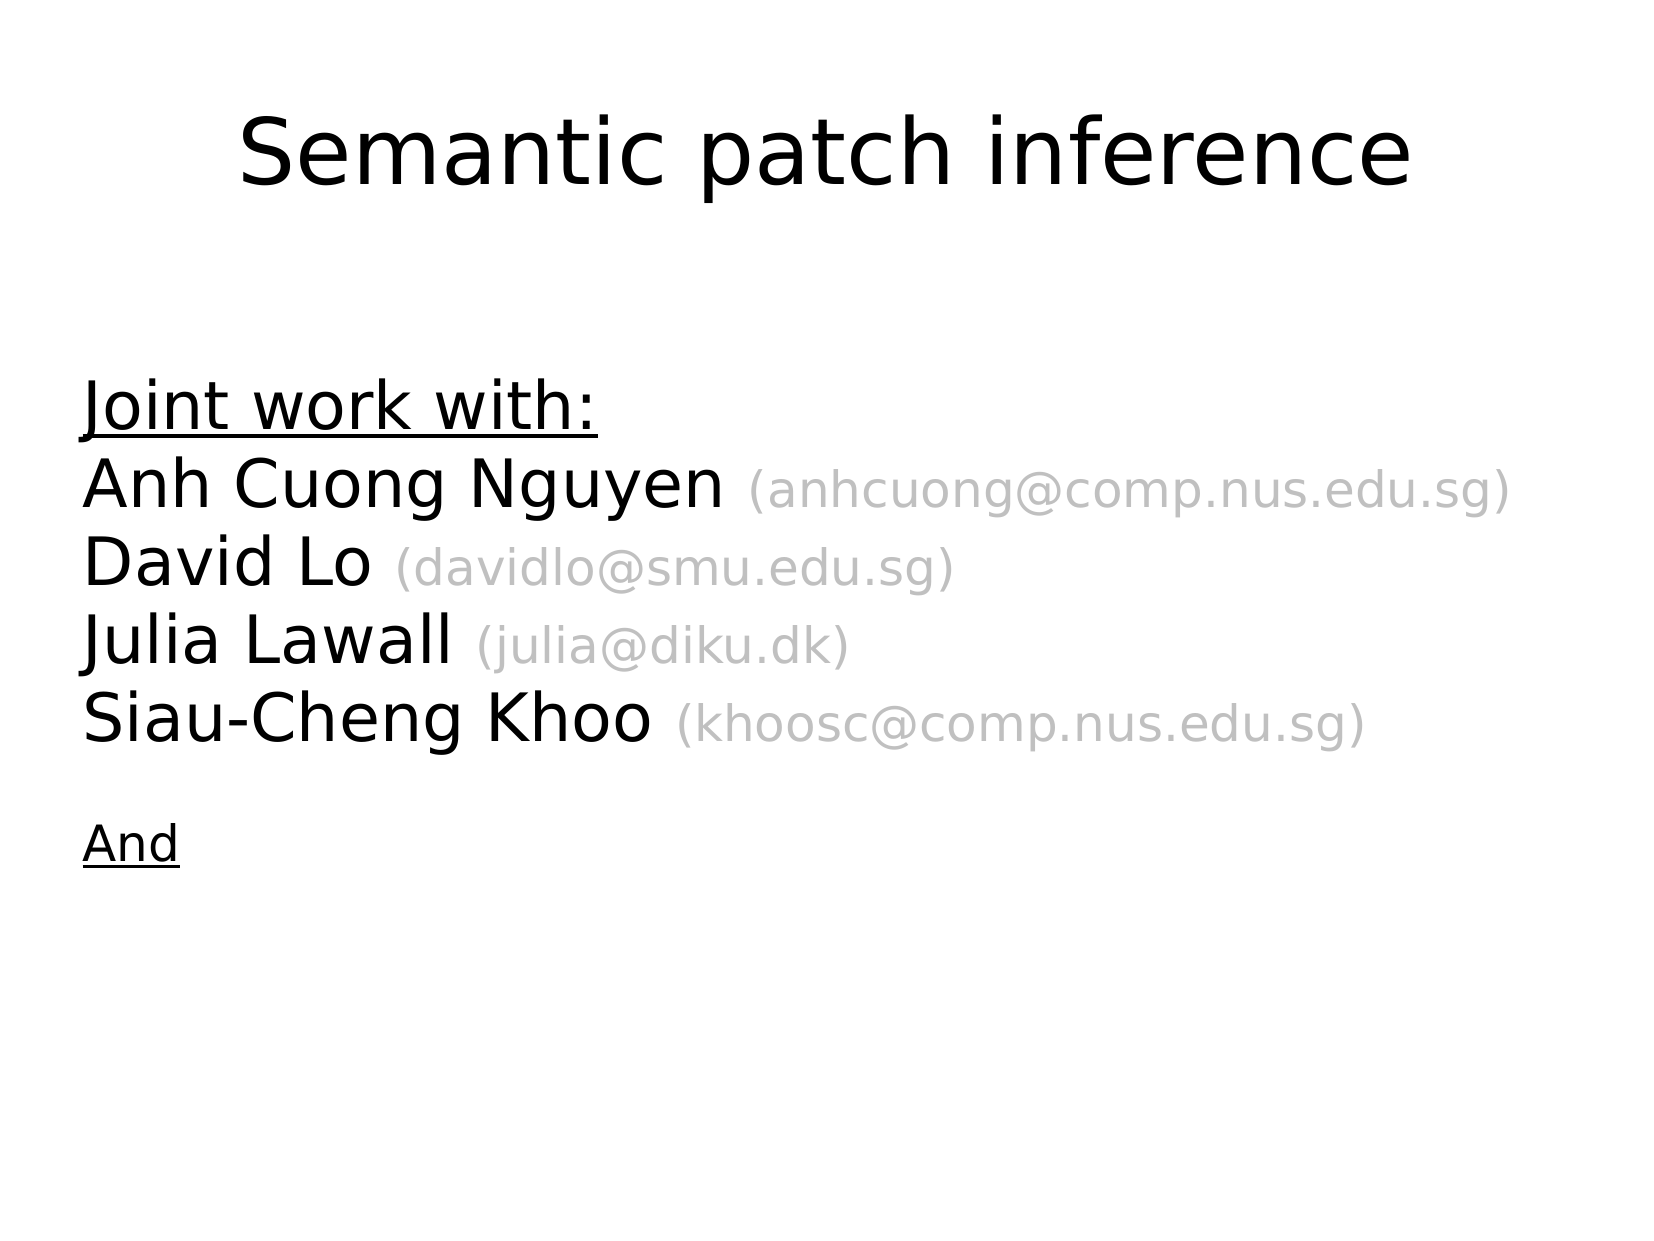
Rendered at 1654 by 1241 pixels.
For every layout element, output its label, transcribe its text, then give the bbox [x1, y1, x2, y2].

title Semantic patch inference [82, 49, 1571, 257]
subtitle Joint work with: Anh Cuong Nguyen (anhcuong@comp.nus.edu.sg) David Lo (davidlo@smu.edu.sg) Julia Lawall (julia@diku.dk) Siau-Cheng Khoo (khoosc@comp.nus.edu.sg) And [82, 290, 1538, 1010]
